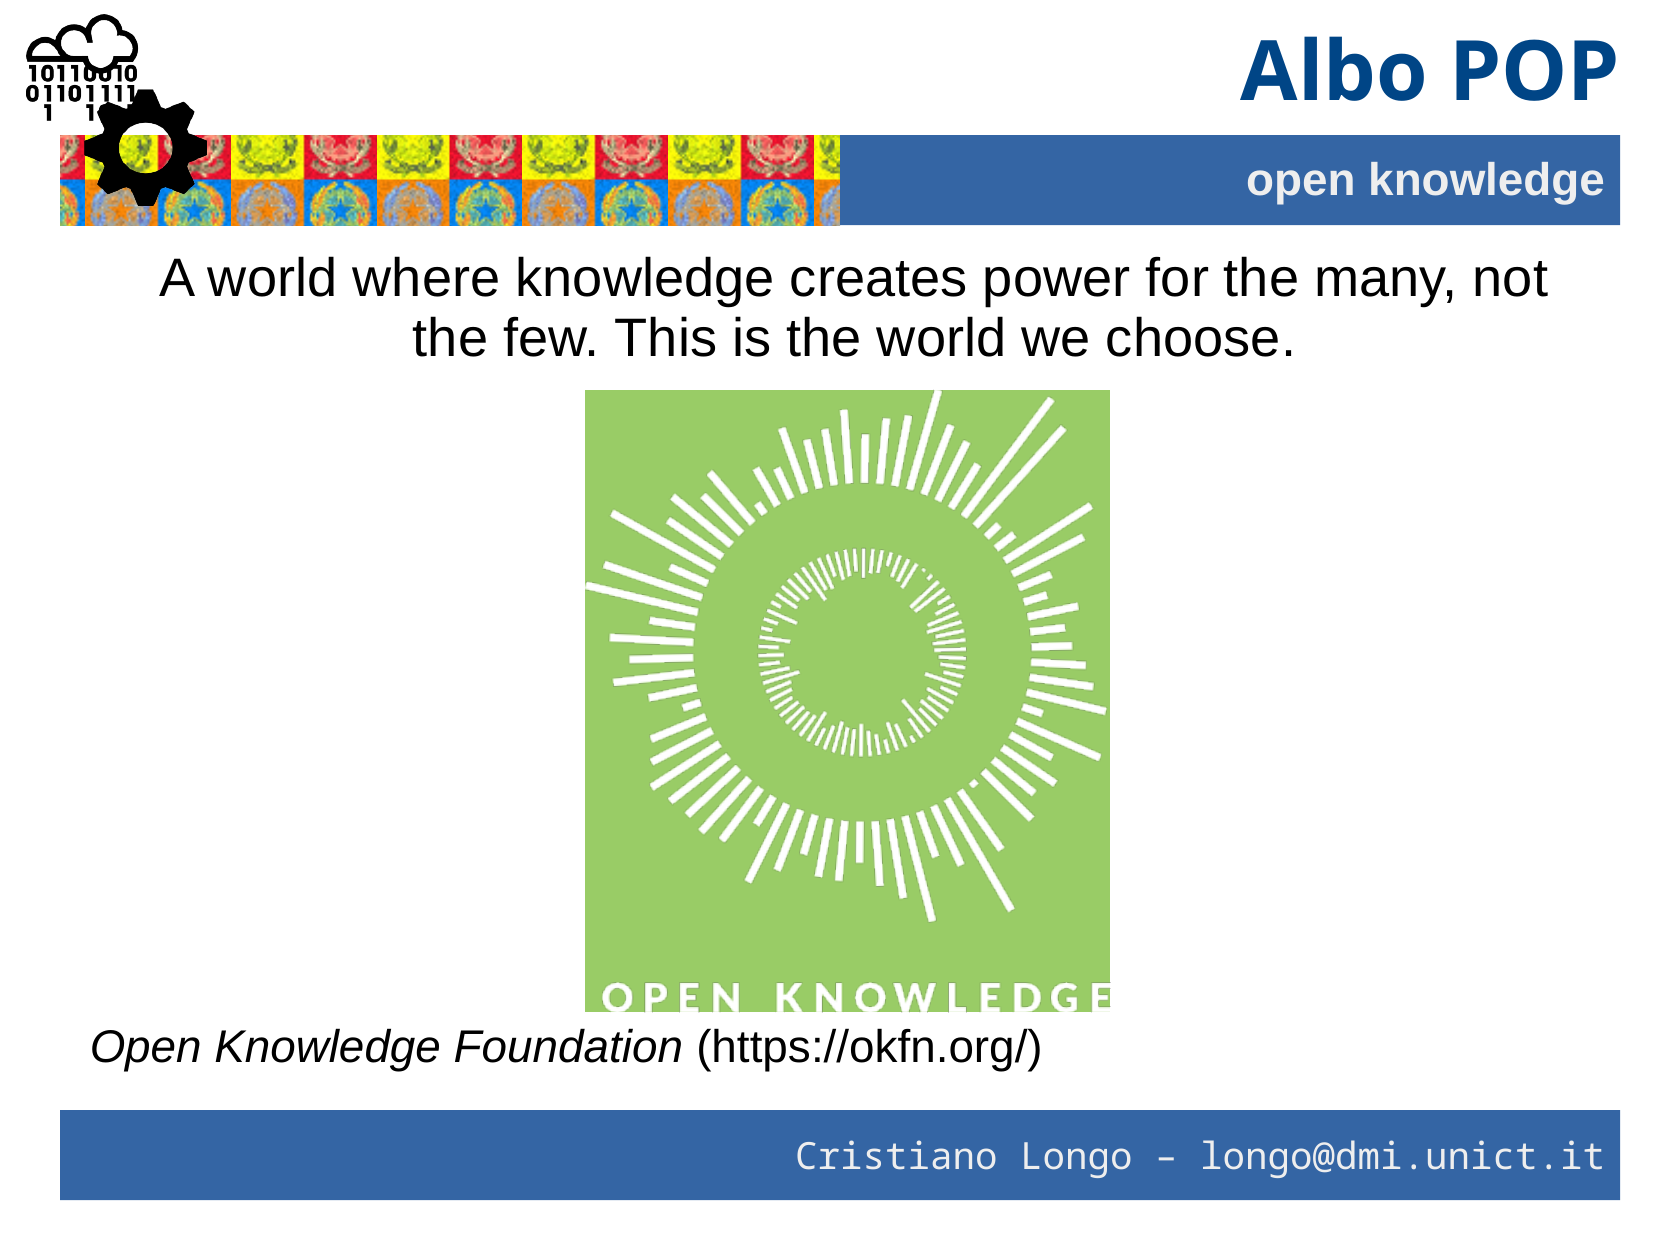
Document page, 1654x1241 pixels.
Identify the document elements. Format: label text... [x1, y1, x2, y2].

picture [585, 436, 1111, 1013]
text_box Open Knowledge Foundation (https://okfn.org/) [75, 1013, 1246, 1080]
text_box open knowledge [840, 135, 1621, 226]
picture [26, 14, 207, 206]
text_box Albo POP [982, 4, 1636, 124]
text_box [60, 135, 840, 226]
text_box Cristiano Longo – longo@dmi.unict.it [60, 1110, 1621, 1201]
text_box A world where knowledge creates power for the many, not the few. This is the world we choose. [105, 240, 1606, 436]
